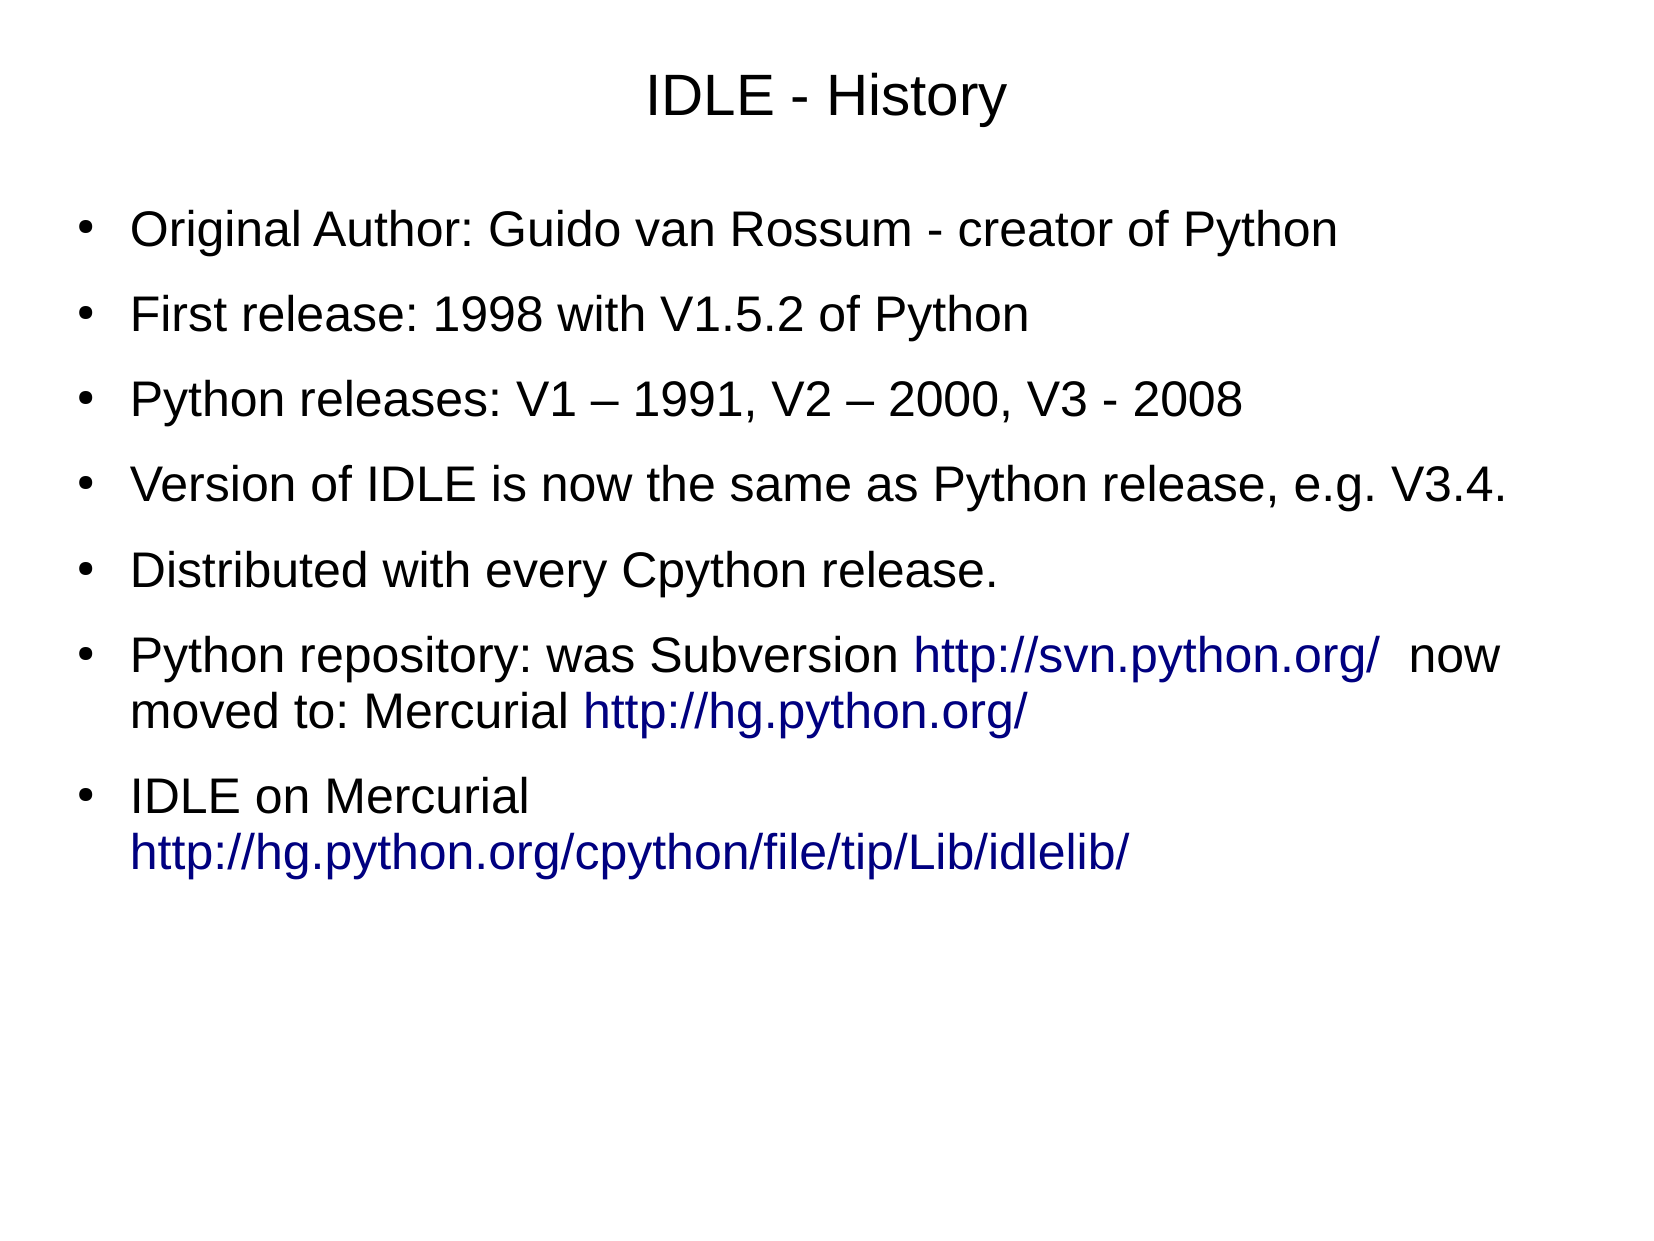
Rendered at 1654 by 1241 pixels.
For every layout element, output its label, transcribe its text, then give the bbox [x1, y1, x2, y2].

title IDLE - History [82, 49, 1571, 142]
list Original Author: Guido van Rossum - creator of Python First release: 1998 with V1.5.2 of Python Python releases: V1 – 1991, V2 – 2000, V3 - 2008 Version of IDLE is now the same as Python release, e.g. V3.4. Distributed with every Cpython release. Python repository: was Subversion http://svn.python.org/ now moved to: Mercurial http://hg.python.org/ IDLE on Mercurial http://hg.python.org/cpython/file/tip/Lib/idlelib/ [59, 200, 1515, 1069]
